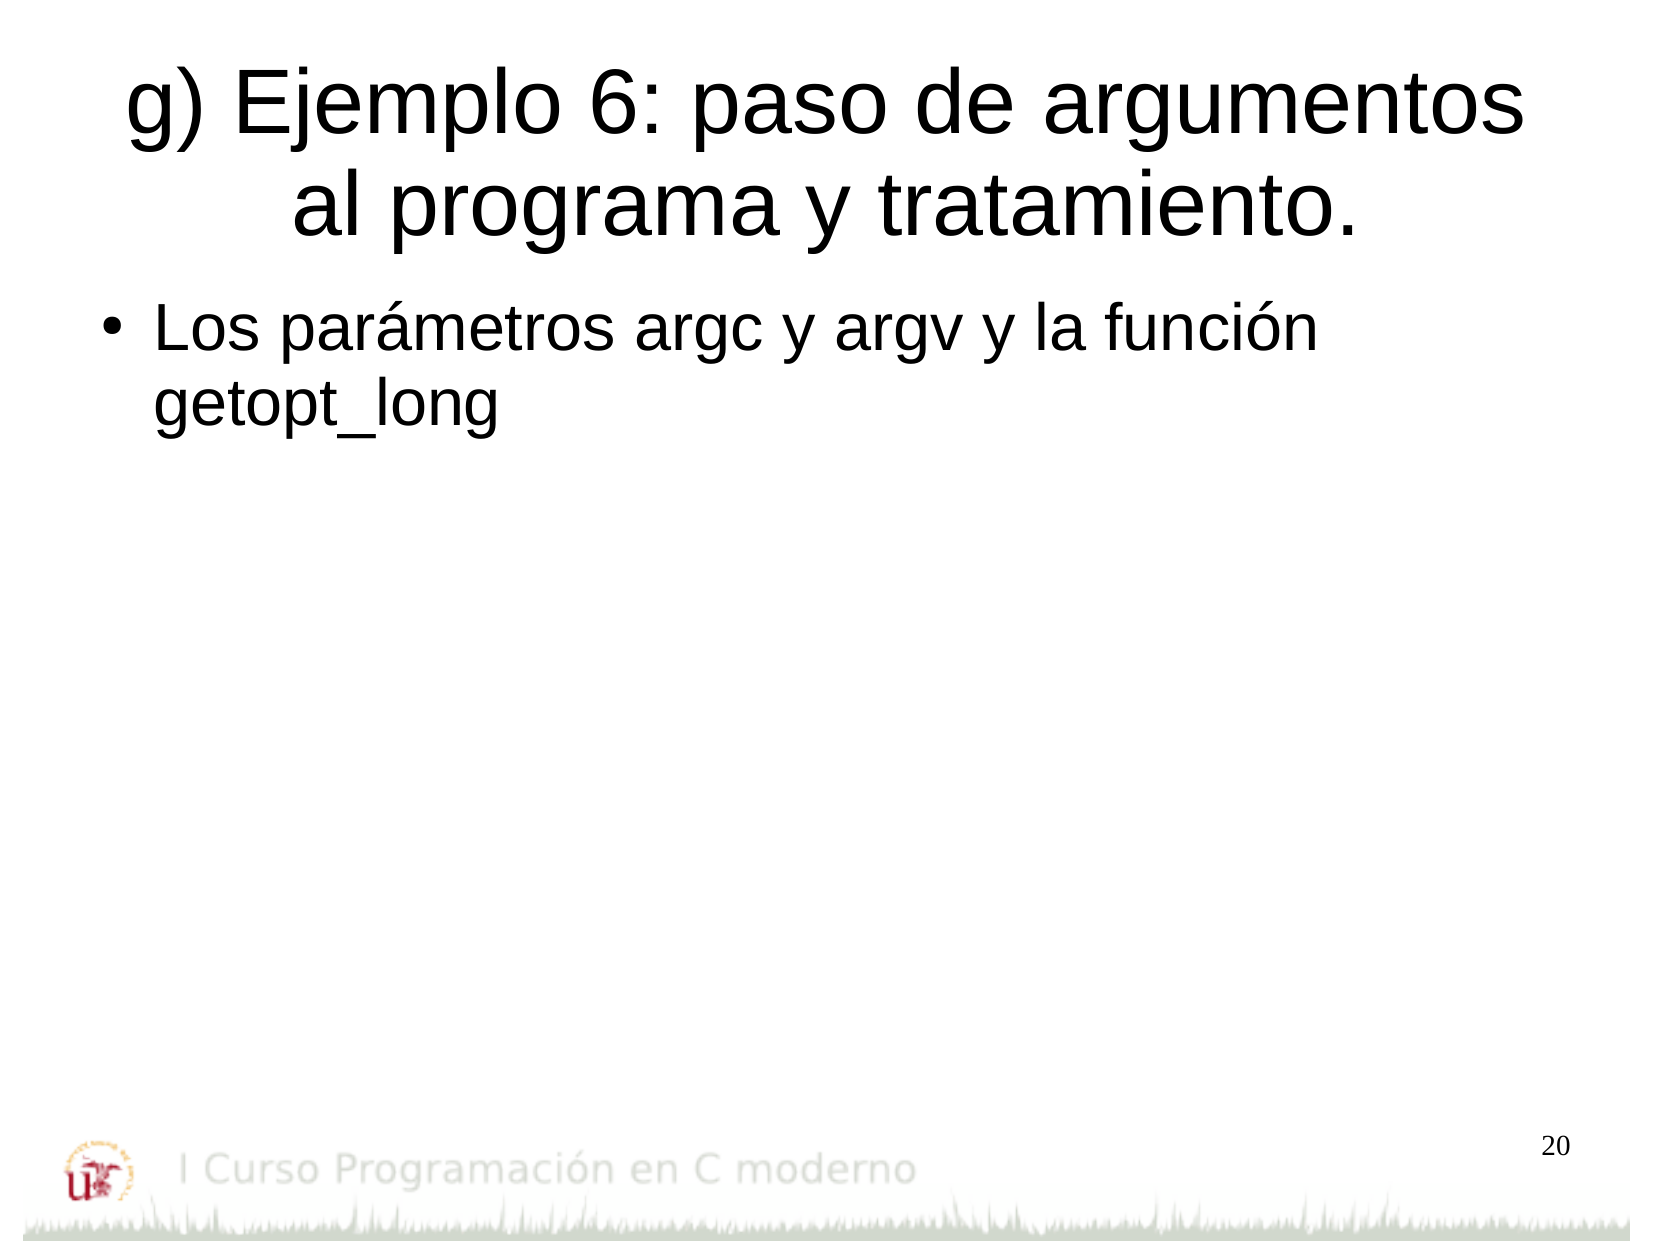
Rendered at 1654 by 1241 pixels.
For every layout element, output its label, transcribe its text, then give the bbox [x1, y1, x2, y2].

list Los parámetros argc y argv y la función getopt_long [82, 290, 1538, 1010]
picture [23, 1136, 1630, 1241]
title g) Ejemplo 6: paso de argumentos al programa y tratamiento. [82, 49, 1571, 257]
